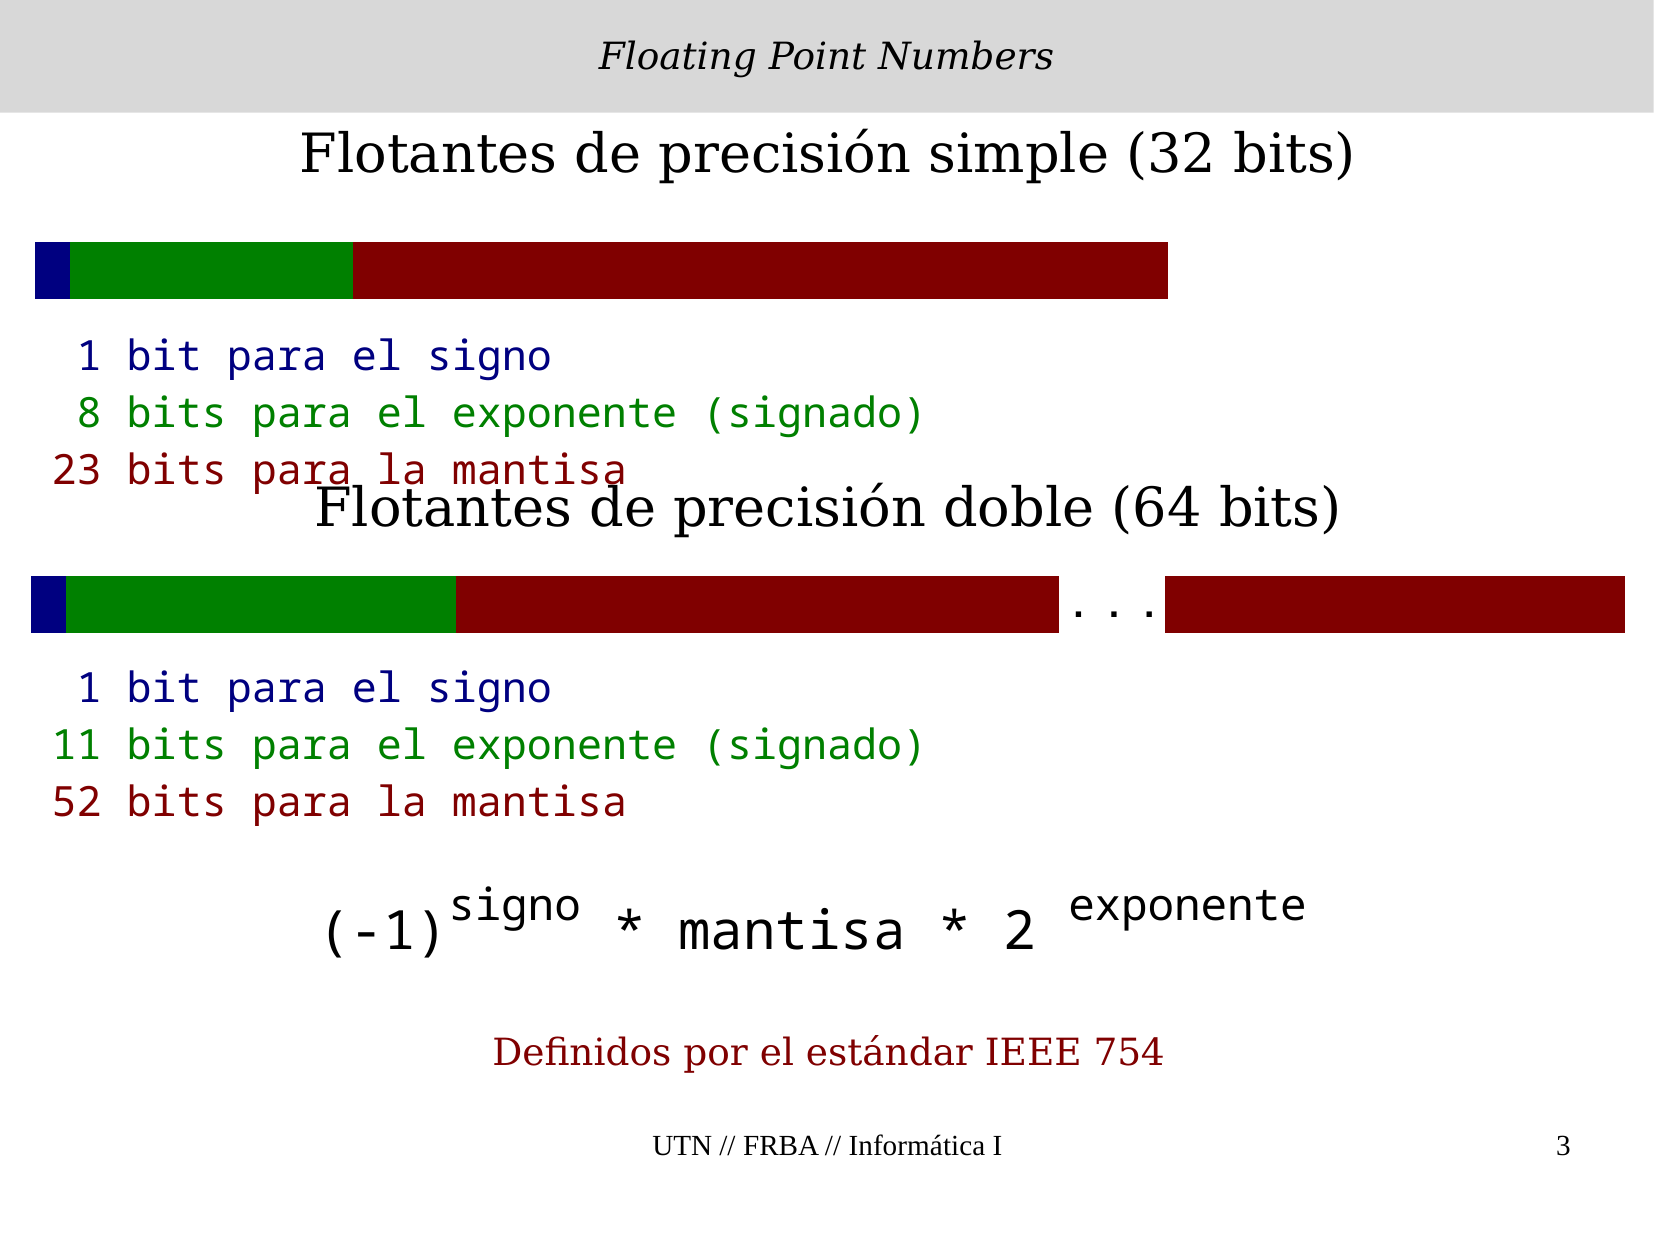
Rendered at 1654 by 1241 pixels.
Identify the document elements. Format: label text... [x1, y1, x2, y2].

table_header [31, 576, 66, 633]
table_header [669, 576, 704, 633]
table_header [1200, 576, 1236, 633]
table_header [1342, 576, 1377, 633]
table_header [566, 242, 601, 299]
text_box Flotantes de precisión doble (64 bits) [41, 468, 1617, 547]
table_header [244, 576, 279, 633]
table_header [1165, 576, 1200, 633]
table_header [1098, 242, 1133, 299]
table_header . [1094, 576, 1129, 633]
table_header [421, 576, 456, 633]
table_header [1448, 576, 1484, 633]
table_header [917, 576, 952, 633]
table_header [70, 242, 105, 299]
table_header [141, 242, 176, 299]
table_header [598, 576, 633, 633]
table_header [775, 576, 810, 633]
table_header [704, 576, 740, 633]
table_header [350, 576, 385, 633]
table_header [814, 242, 850, 299]
table_header [456, 576, 492, 633]
table_header [283, 242, 318, 299]
table_header [956, 242, 991, 299]
table_header [810, 576, 846, 633]
table_header [102, 576, 137, 633]
text_box 1 bit para el signo 8 bits para el exponente (signado) 23 bits para la mantisa [36, 318, 1148, 459]
text_box Flotantes de precisión simple (32 bits) [41, 114, 1617, 193]
table_header [743, 242, 779, 299]
table_header [1027, 242, 1062, 299]
table_header [1484, 576, 1519, 633]
table_header [562, 576, 598, 633]
table_header [137, 576, 173, 633]
table_header . [1059, 576, 1094, 633]
table_header [920, 242, 956, 299]
table_header [1590, 576, 1625, 633]
table_header [1062, 242, 1098, 299]
table_header [318, 242, 353, 299]
table_header [850, 242, 885, 299]
table_header [1023, 576, 1059, 633]
table_header [424, 242, 460, 299]
table_header [492, 576, 527, 633]
table_header [1236, 576, 1271, 633]
table_header [885, 242, 920, 299]
table_header [531, 242, 566, 299]
table_header [1555, 576, 1590, 633]
table_header [35, 242, 70, 299]
table_header [314, 576, 350, 633]
table_header [881, 576, 917, 633]
table_header [173, 576, 208, 633]
table_header [1377, 576, 1413, 633]
table_header [105, 242, 141, 299]
table_header [1271, 576, 1307, 633]
table_header [176, 242, 212, 299]
table_header [212, 242, 247, 299]
table_header [495, 242, 531, 299]
text_box 1 bit para el signo 11 bits para el exponente (signado) 52 bits para la mantisa [36, 650, 976, 791]
table_header [601, 242, 637, 299]
table_header [460, 242, 495, 299]
table_header [637, 242, 672, 299]
table_header [247, 242, 283, 299]
table_header [846, 576, 881, 633]
table_header [1519, 576, 1555, 633]
table_header [672, 242, 708, 299]
table_header [708, 242, 743, 299]
table_header [1133, 242, 1168, 299]
table_header [633, 576, 669, 633]
text_box (-1)signo * mantisa * 2 exponente [41, 865, 1617, 957]
table_header [527, 576, 562, 633]
table_header [952, 576, 988, 633]
table_header [991, 242, 1027, 299]
table_header [353, 242, 389, 299]
table_header . [1129, 576, 1165, 633]
table_header [389, 242, 424, 299]
text_box Definidos por el estándar IEEE 754 [41, 1023, 1617, 1082]
table_header [779, 242, 814, 299]
table_header [1413, 576, 1448, 633]
table_header [66, 576, 102, 633]
table_header [1307, 576, 1342, 633]
text_box Floating Point Numbers [0, 0, 1654, 113]
table_header [279, 576, 314, 633]
table_header [208, 576, 244, 633]
table_header [385, 576, 421, 633]
table_header [988, 576, 1023, 633]
table_header [740, 576, 775, 633]
